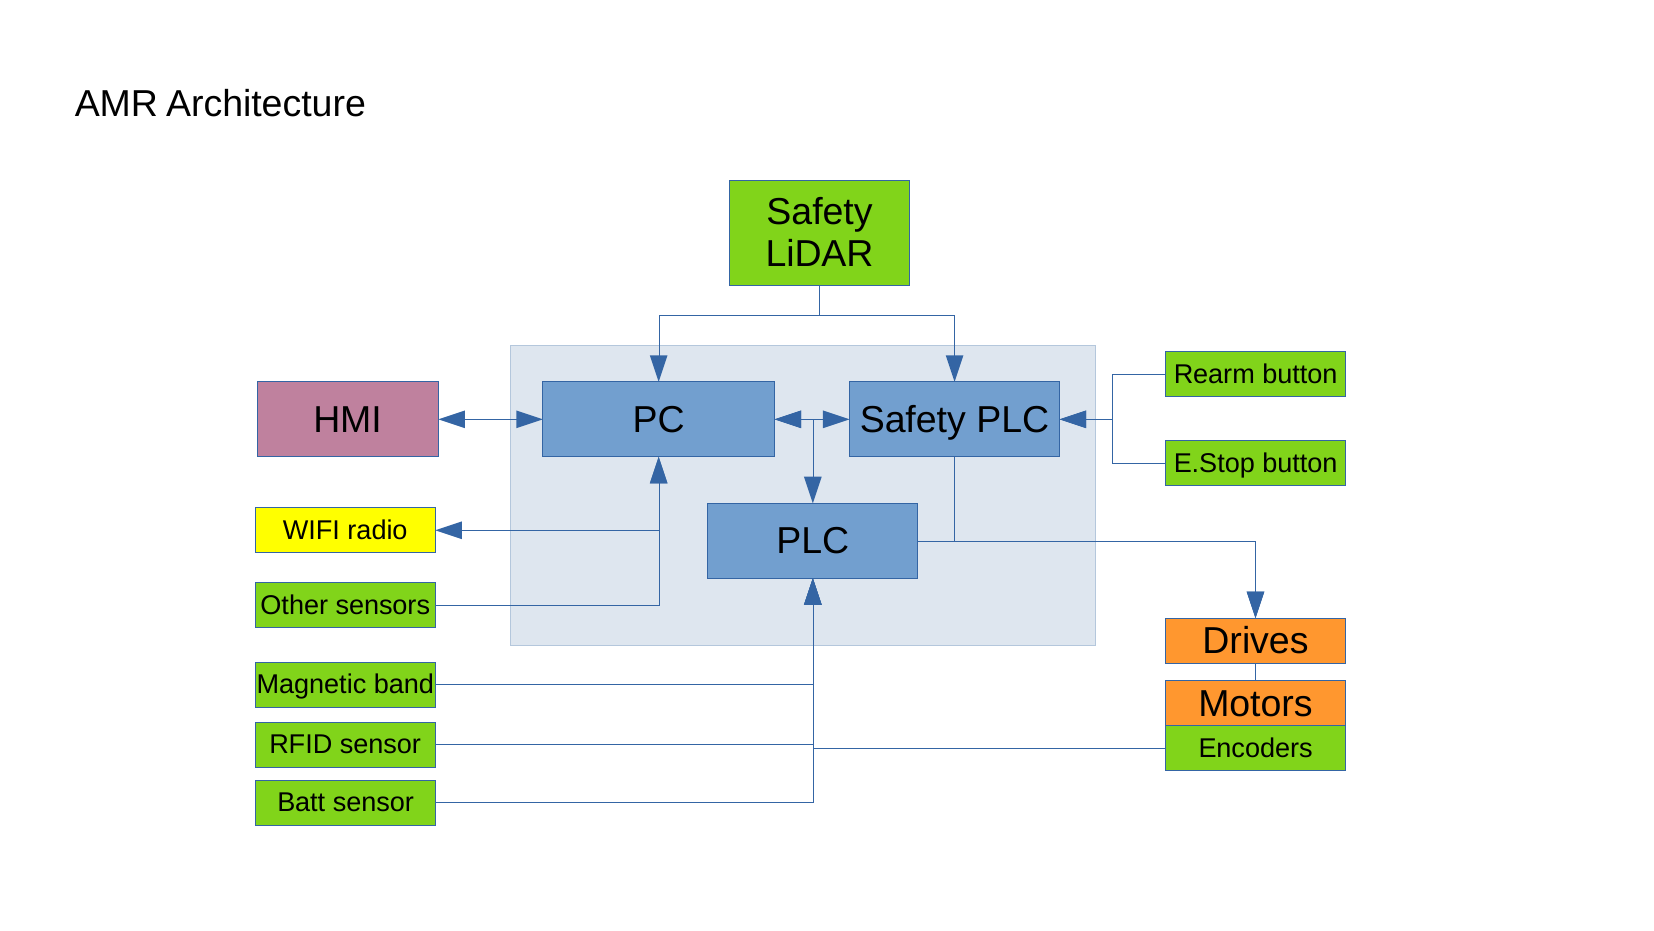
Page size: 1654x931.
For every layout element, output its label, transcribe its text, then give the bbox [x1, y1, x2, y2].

text_box [814, 542, 1096, 646]
text_box Encoders [1165, 726, 1346, 771]
text_box [955, 345, 1096, 419]
text_box [510, 420, 813, 646]
text_box [510, 345, 659, 419]
text_box AMR Architecture [60, 75, 481, 132]
text_box [814, 420, 954, 541]
text_box RFID sensor [255, 722, 436, 768]
text_box Rearm button [1165, 351, 1346, 397]
text_box [510, 420, 659, 530]
text_box E.Stop button [1165, 440, 1346, 486]
text_box Other sensors [255, 582, 436, 628]
text_box [955, 420, 1096, 541]
text_box Batt sensor [255, 780, 436, 826]
text_box Drives [1165, 618, 1346, 664]
text_box Safety LiDAR [729, 180, 910, 286]
text_box WIFI radio [255, 507, 436, 553]
text_box HMI [257, 381, 439, 457]
text_box Motors [1165, 680, 1346, 725]
text_box PLC [707, 503, 918, 579]
text_box Safety PLC [849, 381, 1060, 457]
text_box [660, 345, 954, 419]
text_box Magnetic band [255, 662, 436, 708]
text_box [510, 531, 659, 605]
text_box PC [542, 381, 775, 457]
